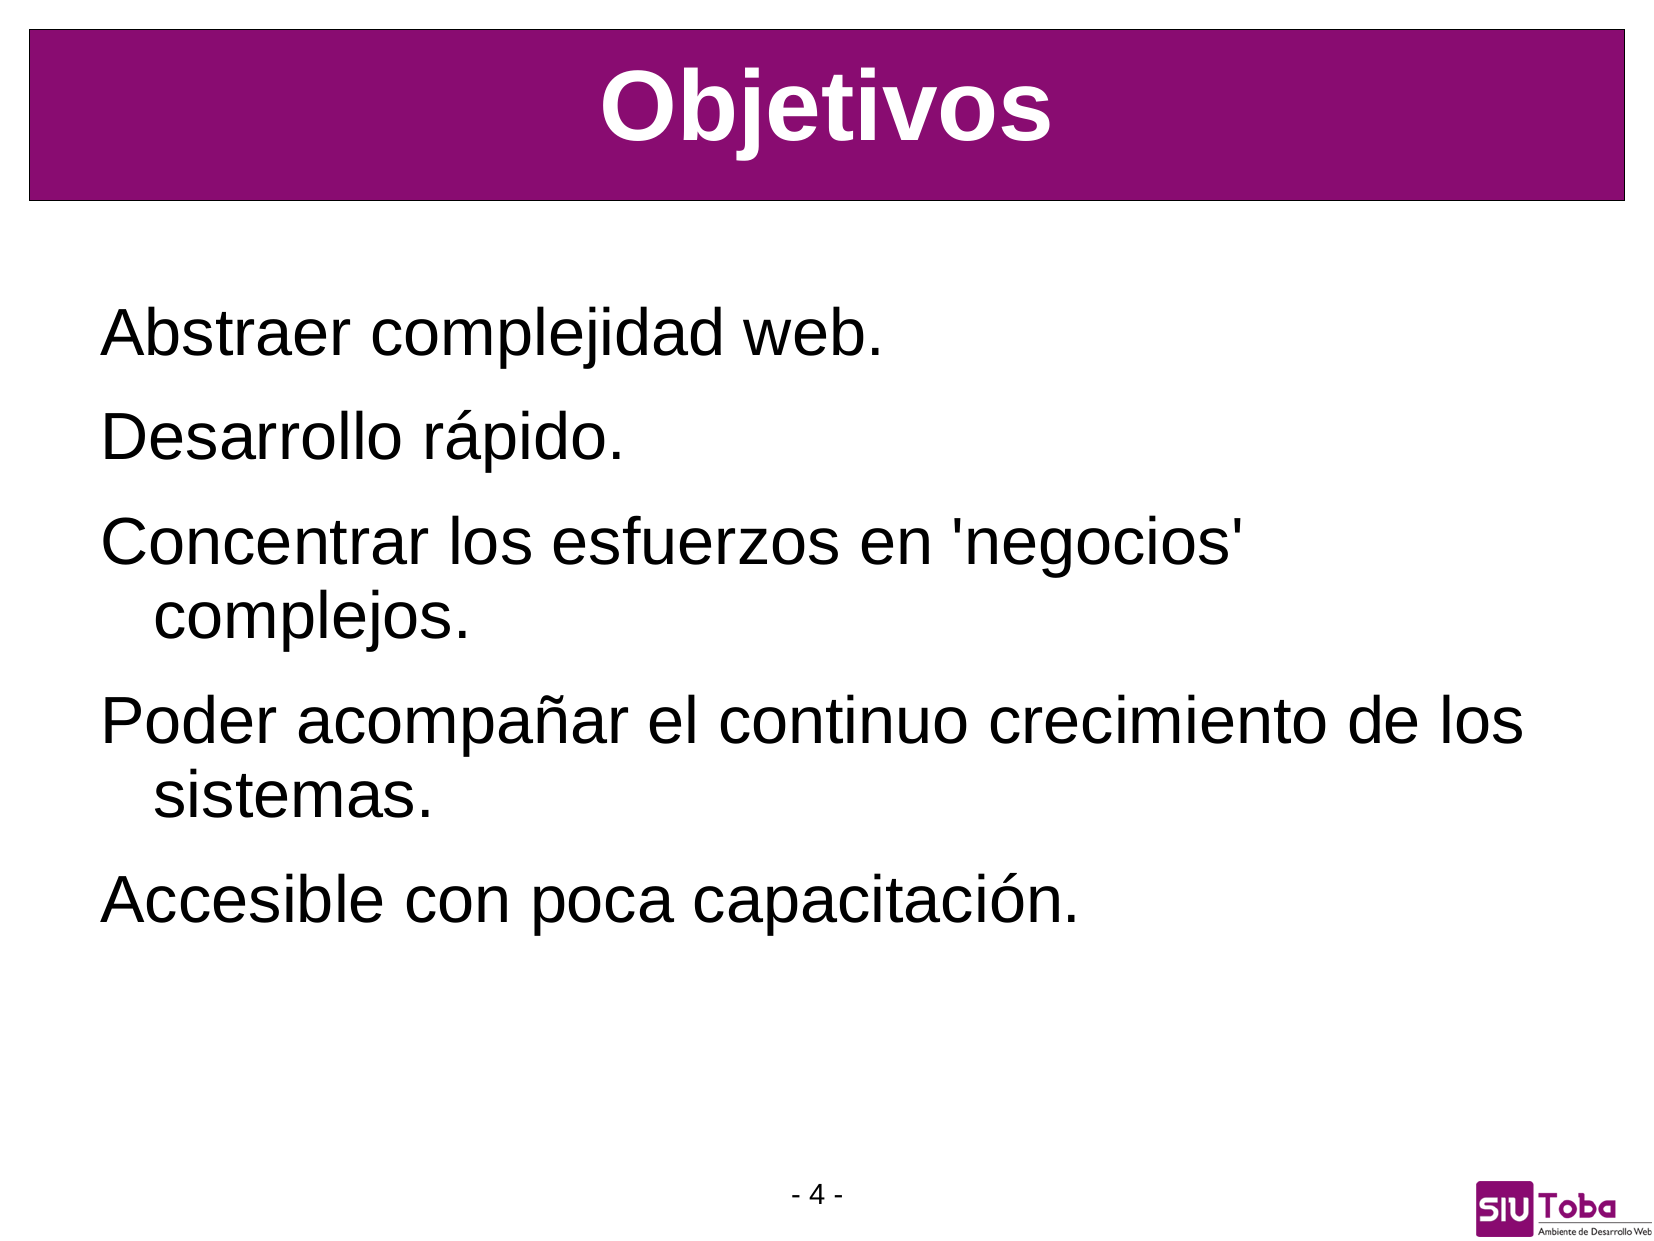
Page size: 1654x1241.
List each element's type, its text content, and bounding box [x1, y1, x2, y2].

list Abstraer complejidad web. Desarrollo rápido. Concentrar los esfuerzos en 'negocios' complejos. Poder acompañar el continuo crecimiento de los sistemas. Accesible con poca capacitación. [82, 295, 1565, 1109]
title Objetivos [59, 47, 1595, 166]
picture [1476, 1181, 1652, 1237]
